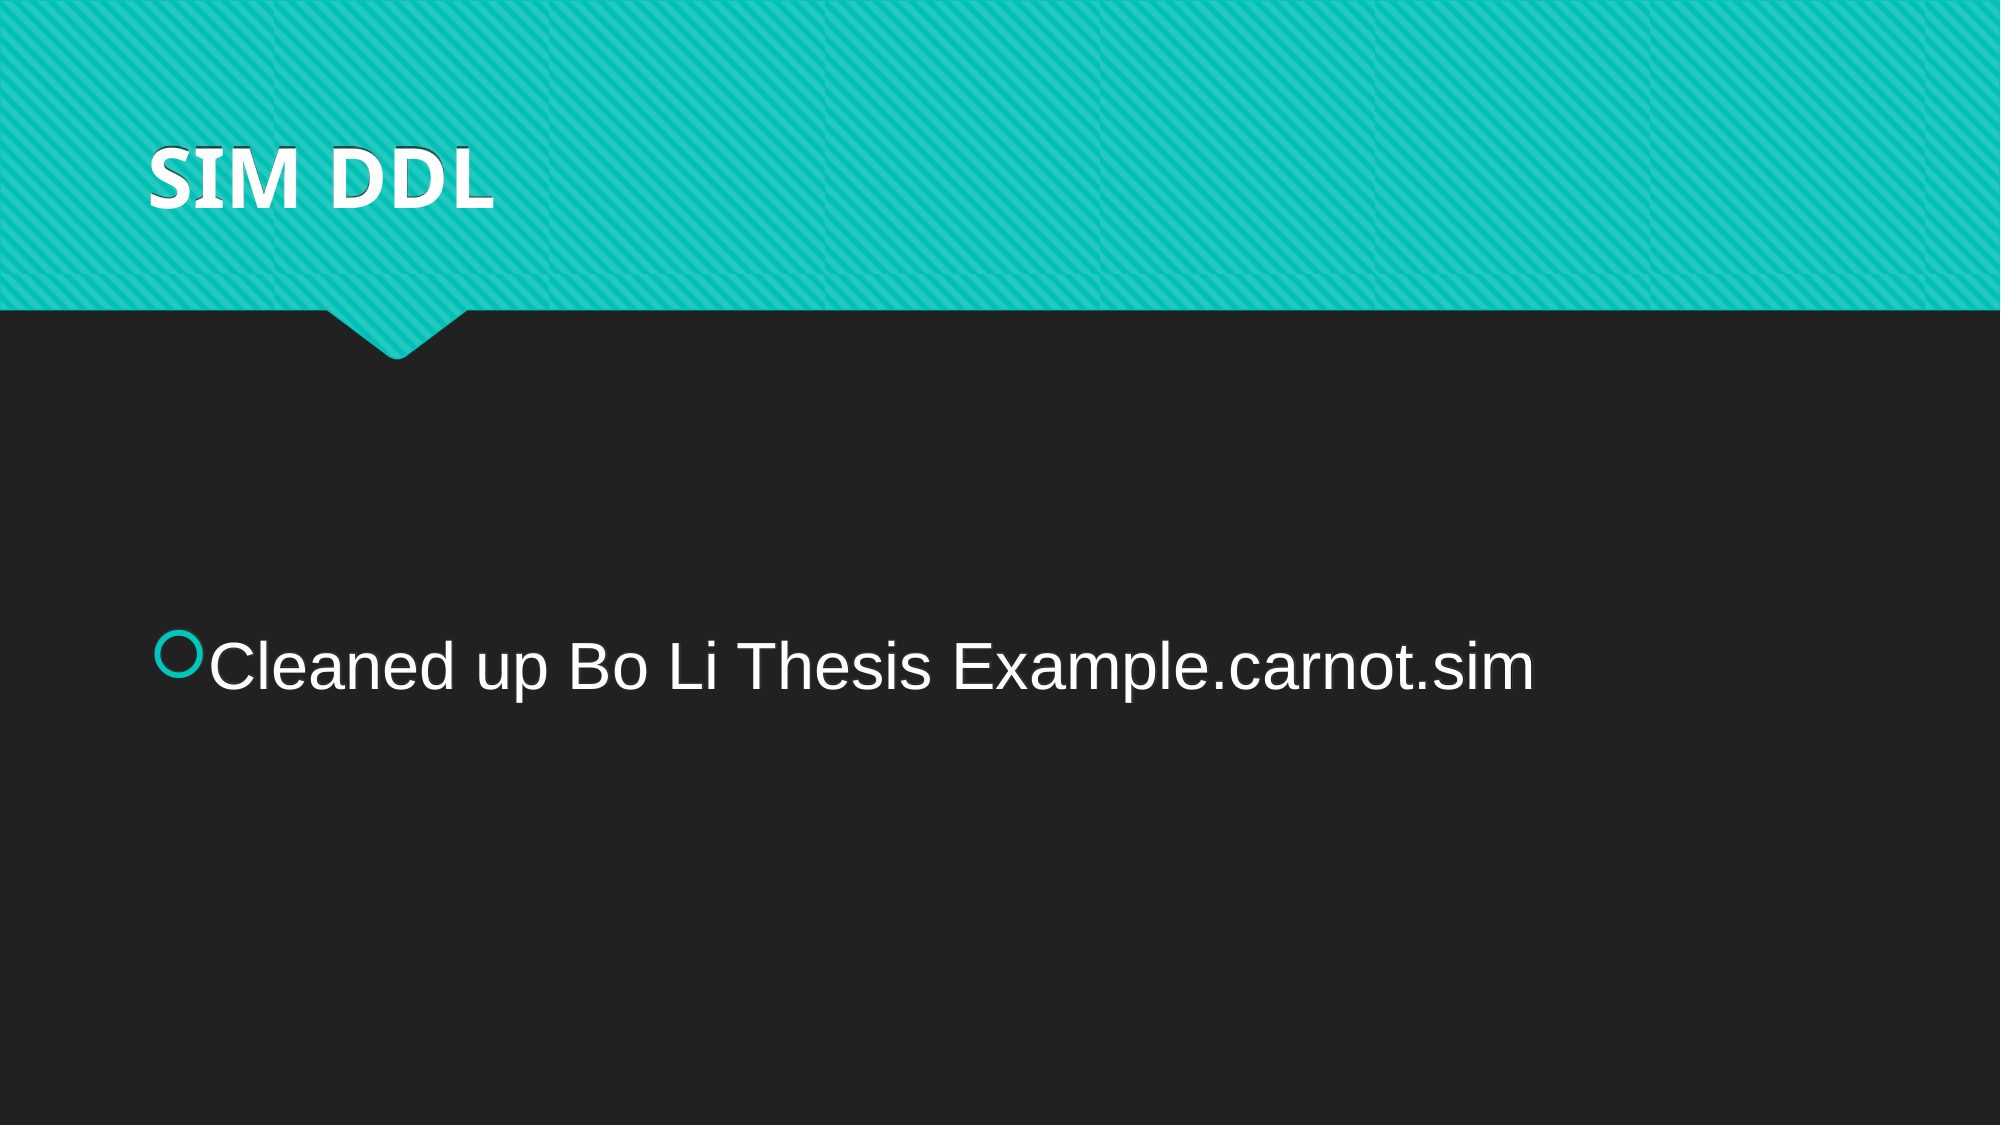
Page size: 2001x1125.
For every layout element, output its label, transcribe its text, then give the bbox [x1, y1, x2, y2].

list Cleaned up Bo Li Thesis Example.carnot.sim [134, 364, 1866, 962]
title SIM DDL [132, 73, 1868, 233]
